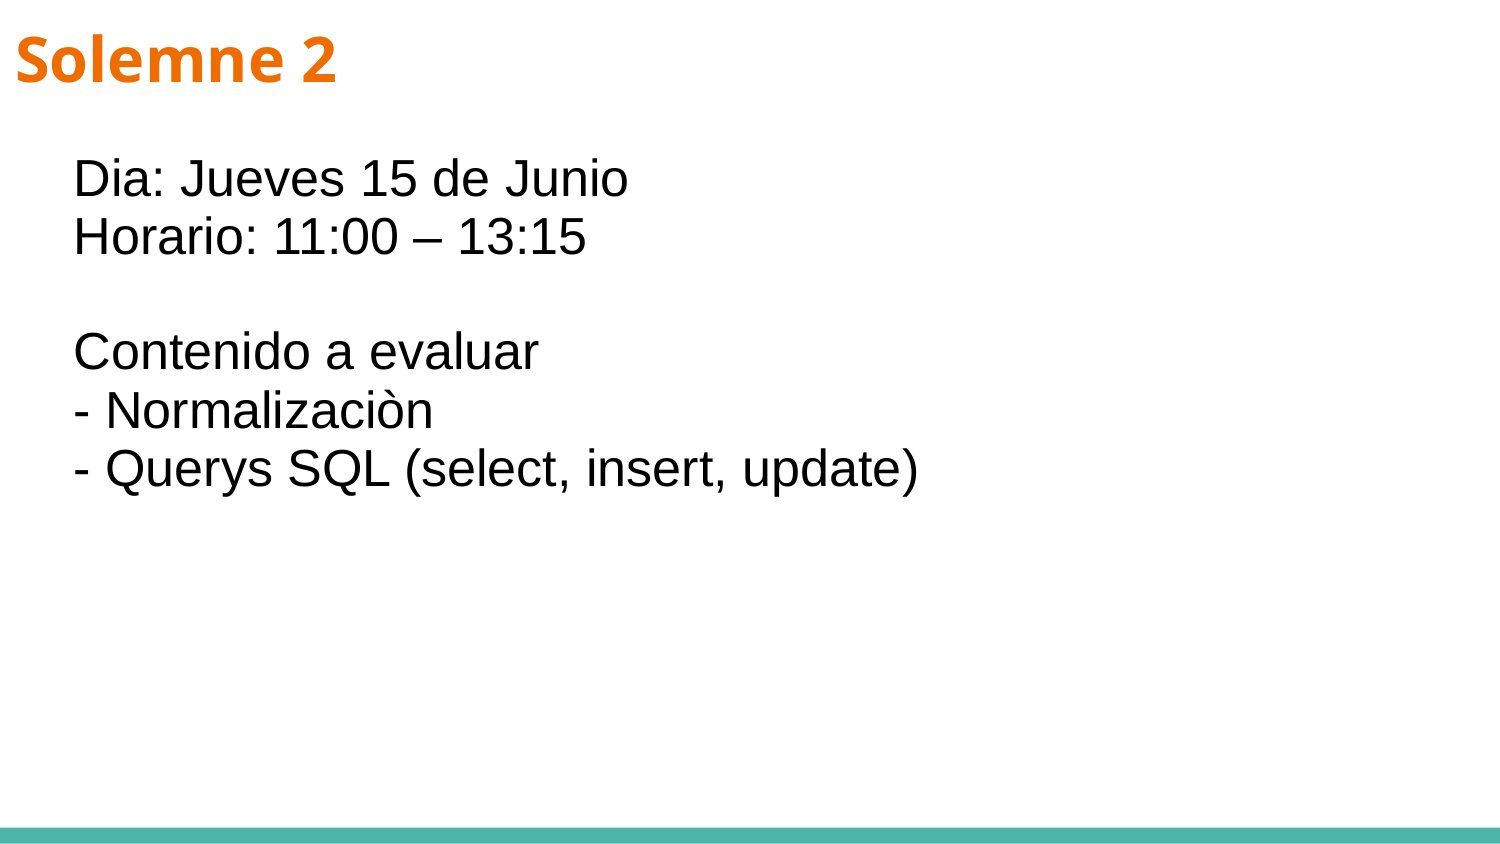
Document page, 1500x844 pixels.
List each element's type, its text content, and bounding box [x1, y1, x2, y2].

text_box Dia: Jueves 15 de Junio Horario: 11:00 – 13:15 Contenido a evaluar - Normalizaciòn - Querys SQL (select, insert, update) [59, 141, 1430, 589]
title Solemne 2 [0, 0, 1398, 116]
